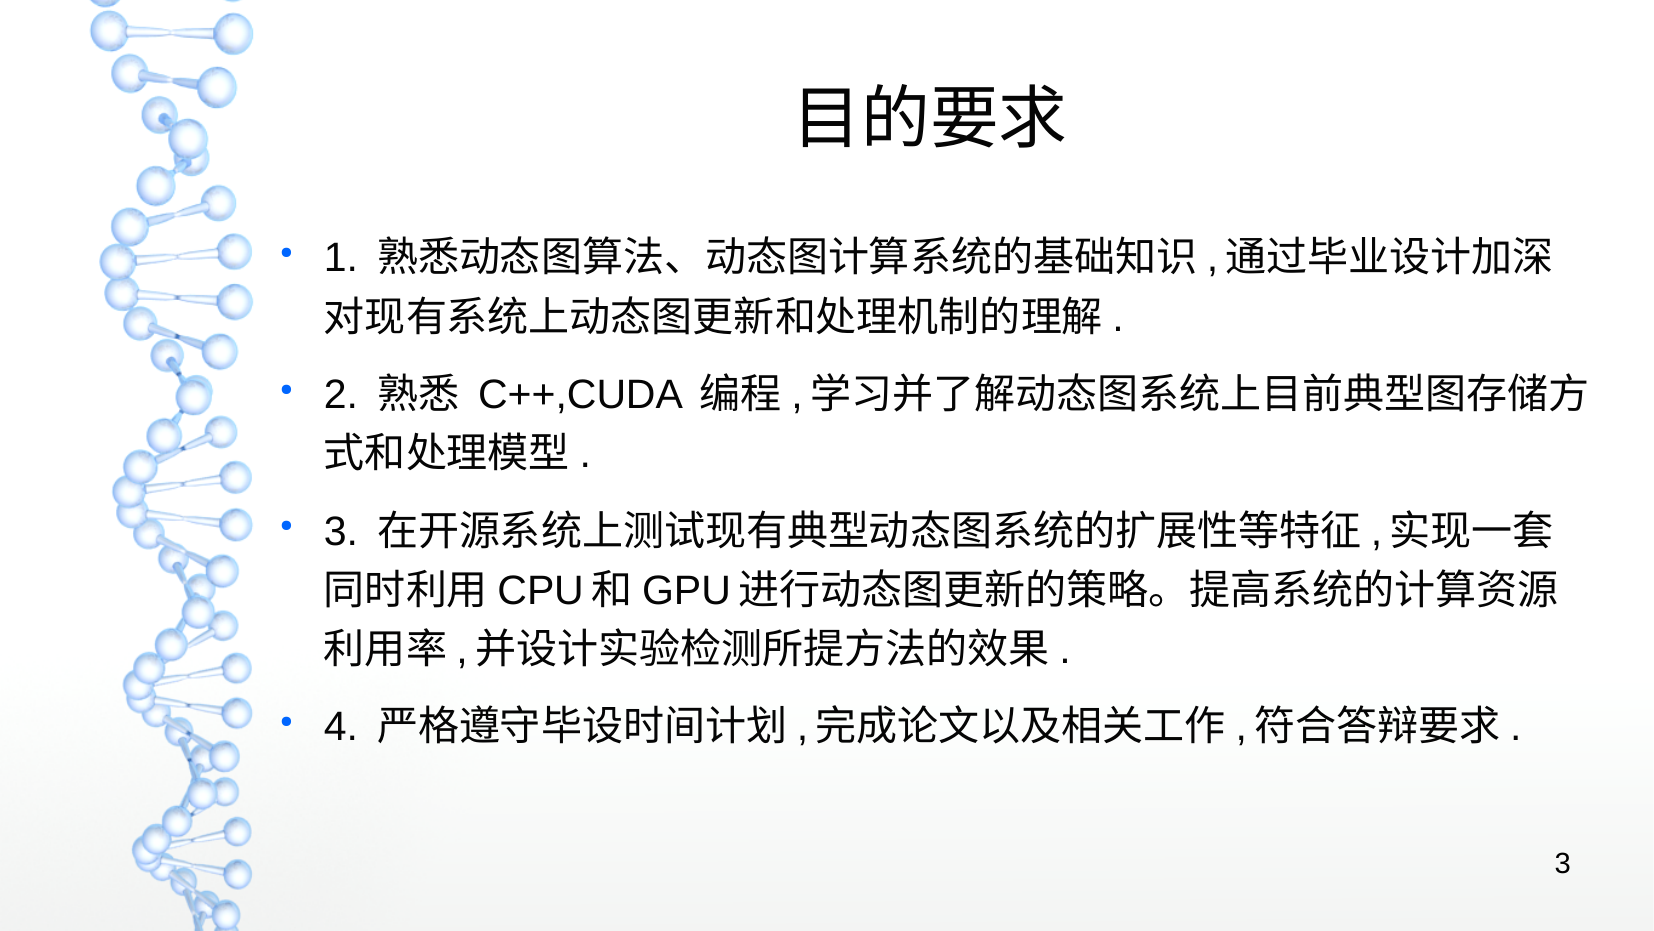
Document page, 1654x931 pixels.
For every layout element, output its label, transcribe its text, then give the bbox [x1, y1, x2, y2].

picture [0, 0, 1654, 931]
list 1. 熟悉动态图算法、动态图计算系统的基础知识,通过毕业设计加深对现有系统上动态图更新和处理机制的理解. 2. 熟悉 C++,CUDA 编程,学习并了解动态图系统上目前典型图存储方式和处理模型. 3. 在开源系统上测试现有典型动态图系统的扩展性等特征,实现一套同时利用CPU和GPU进行动态图更新的策略。提高系统的计算资源利用率,并设计实验检测所提方法的效果. 4. 严格遵守毕设时间计划,完成论文以及相关工作,符合答辩要求. [265, 224, 1595, 764]
title 目的要求 [265, 35, 1595, 189]
